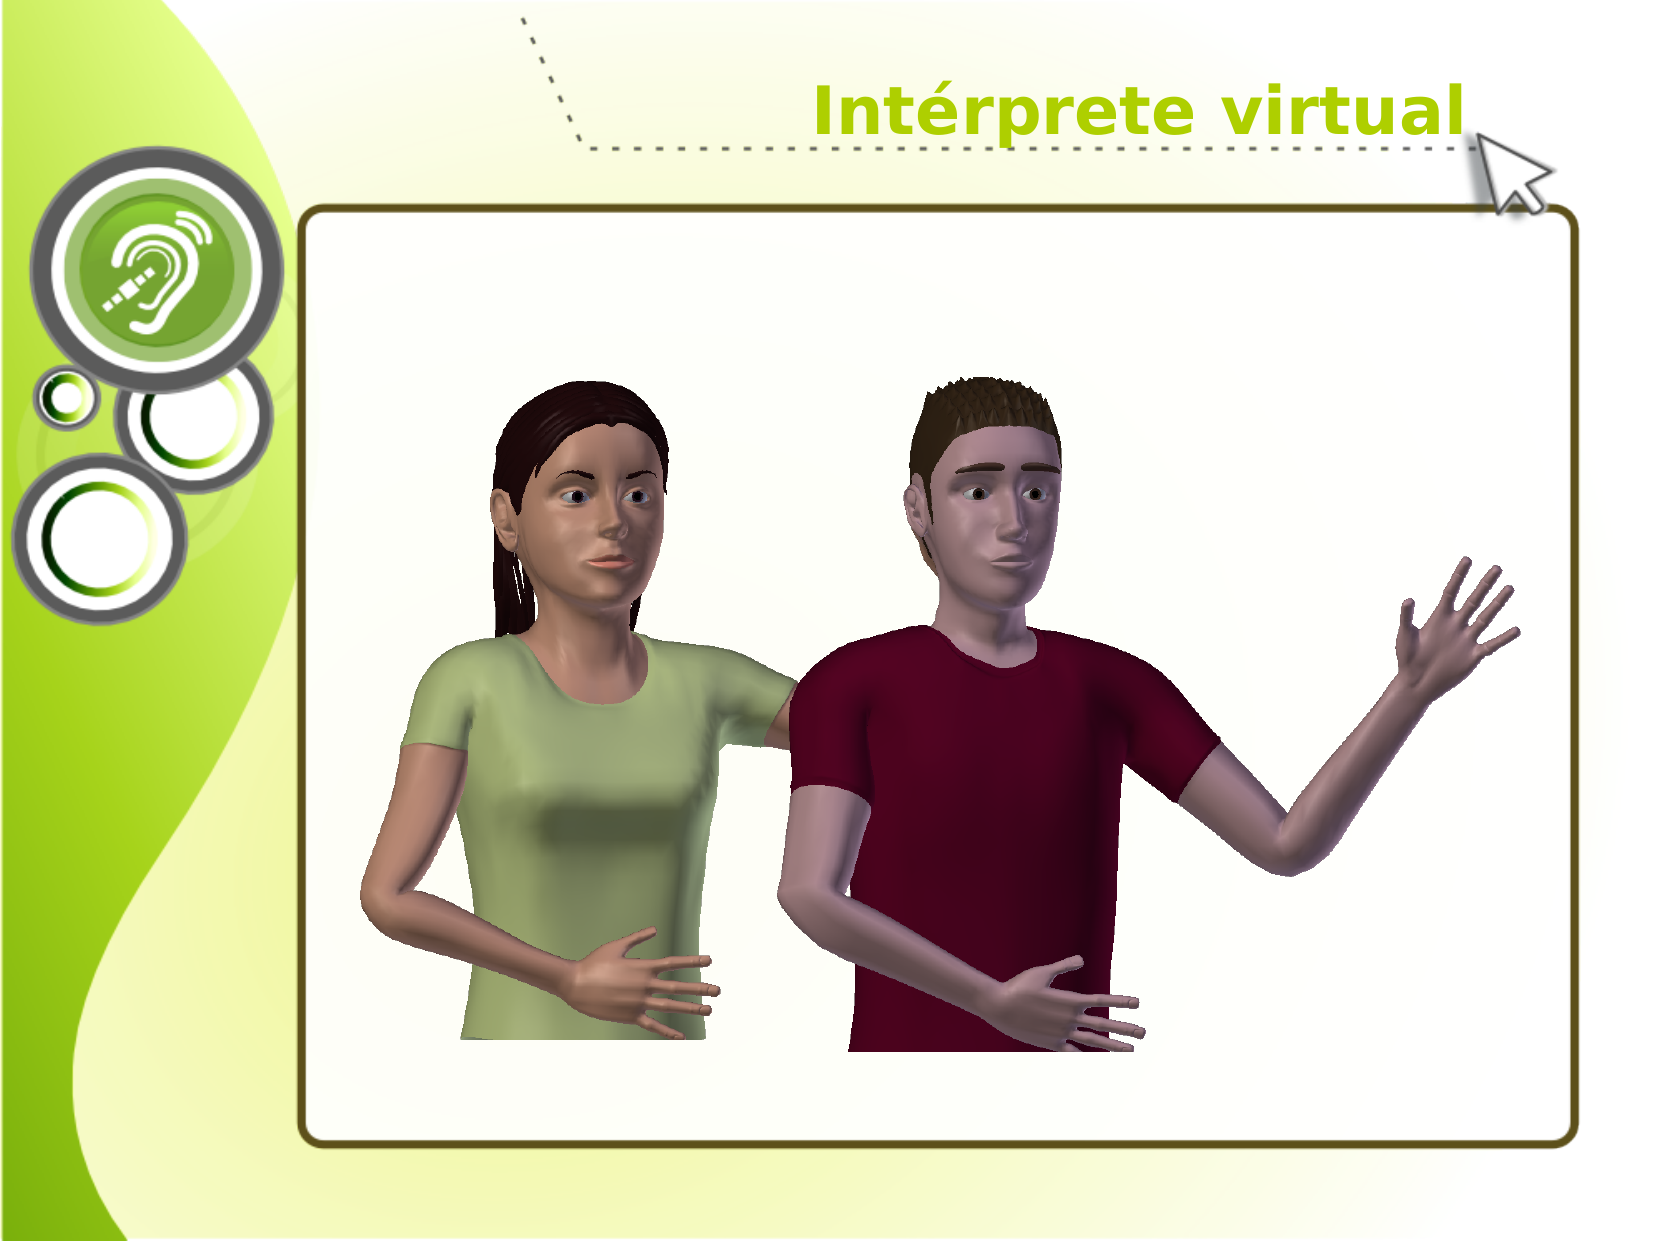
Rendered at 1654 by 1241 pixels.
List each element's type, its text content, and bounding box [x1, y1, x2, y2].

picture [0, 0, 1654, 1241]
text_box Intérprete virtual [561, 65, 1506, 158]
